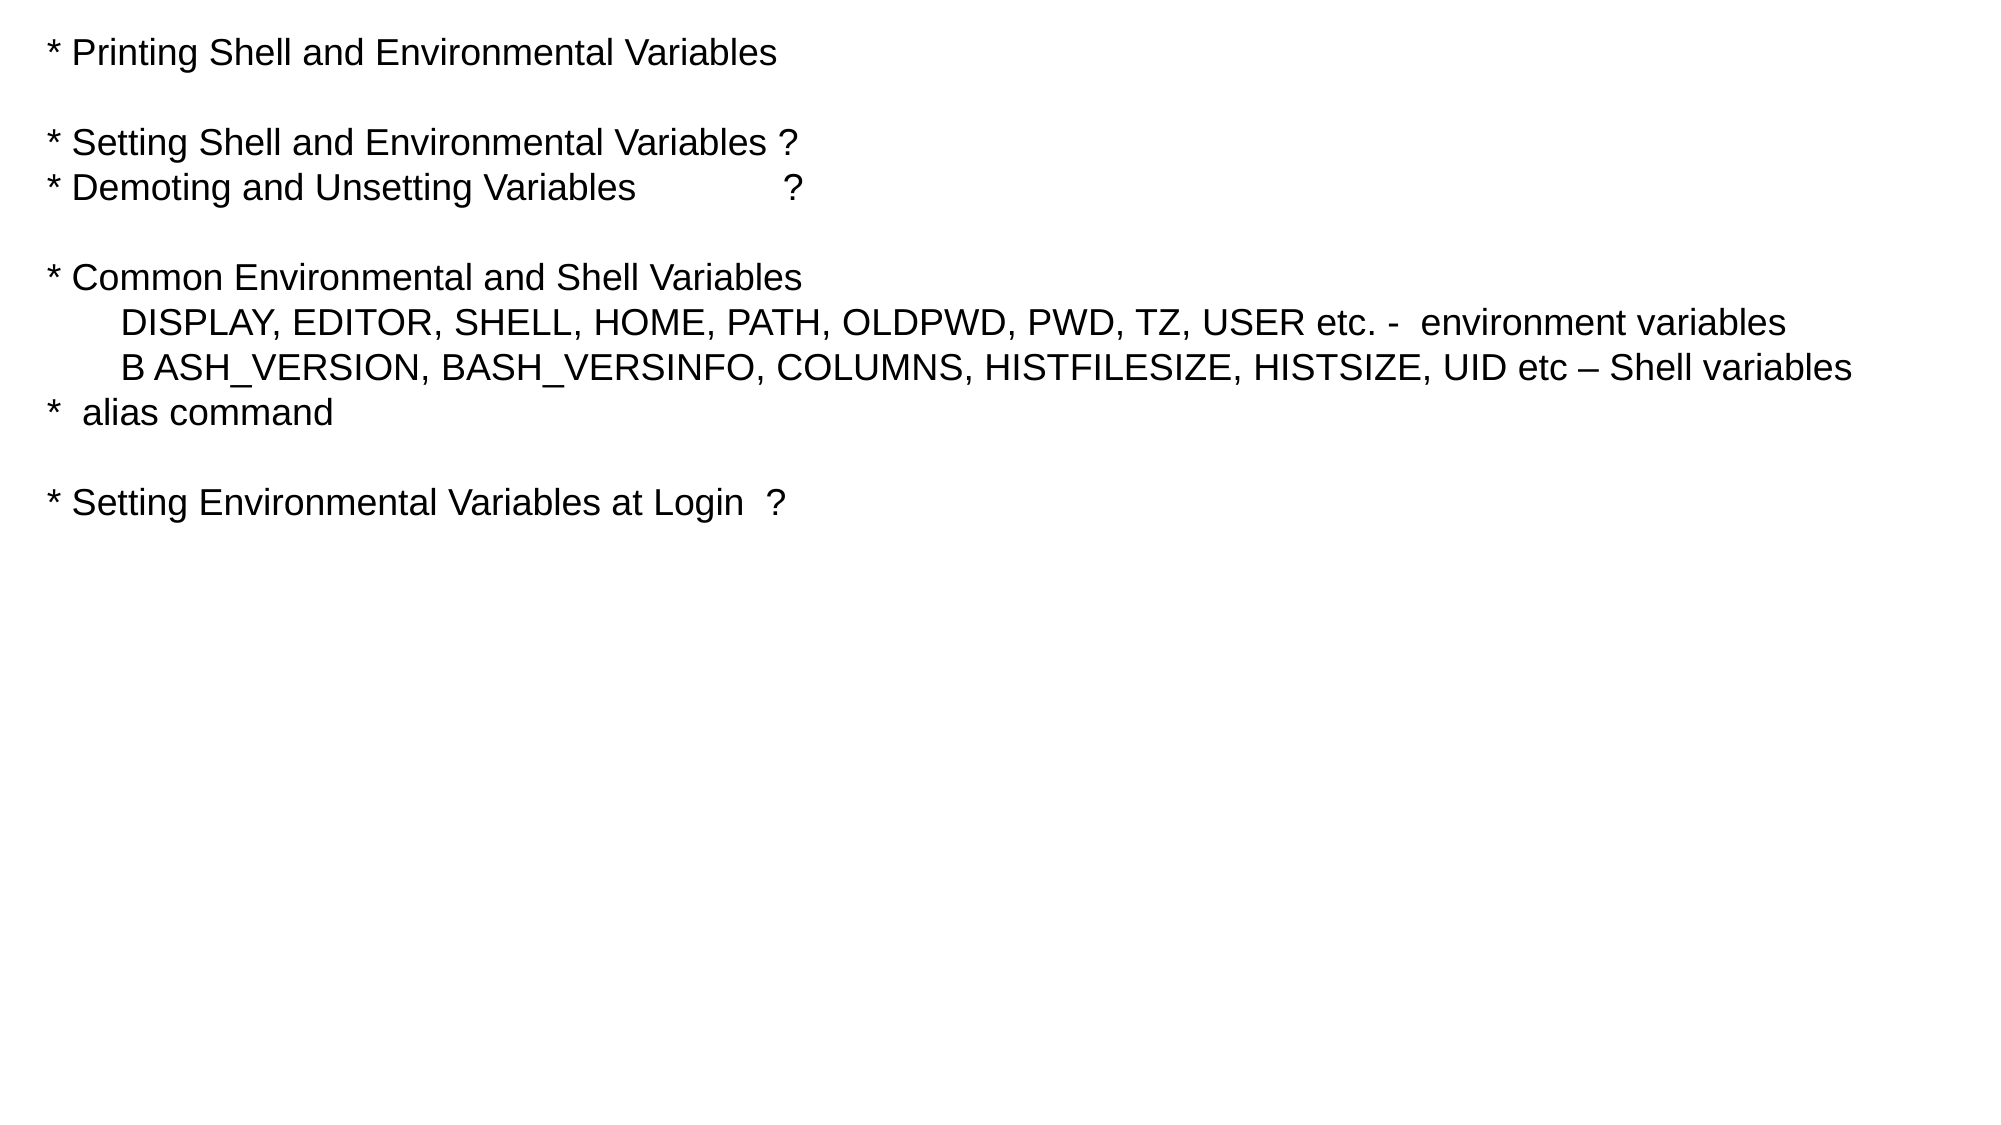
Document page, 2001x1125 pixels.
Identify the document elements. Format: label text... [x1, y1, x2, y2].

text_box * Printing Shell and Environmental Variables * Setting Shell and Environmental Variables ? * Demoting and Unsetting Variables ? * Common Environmental and Shell Variables DISPLAY, EDITOR, SHELL, HOME, PATH, OLDPWD, PWD, TZ, USER etc. - environment variables B ASH_VERSION, BASH_VERSINFO, COLUMNS, HISTFILESIZE, HISTSIZE, UID etc – Shell variables * alias command * Setting Environmental Variables at Login ? [32, 20, 2000, 1125]
